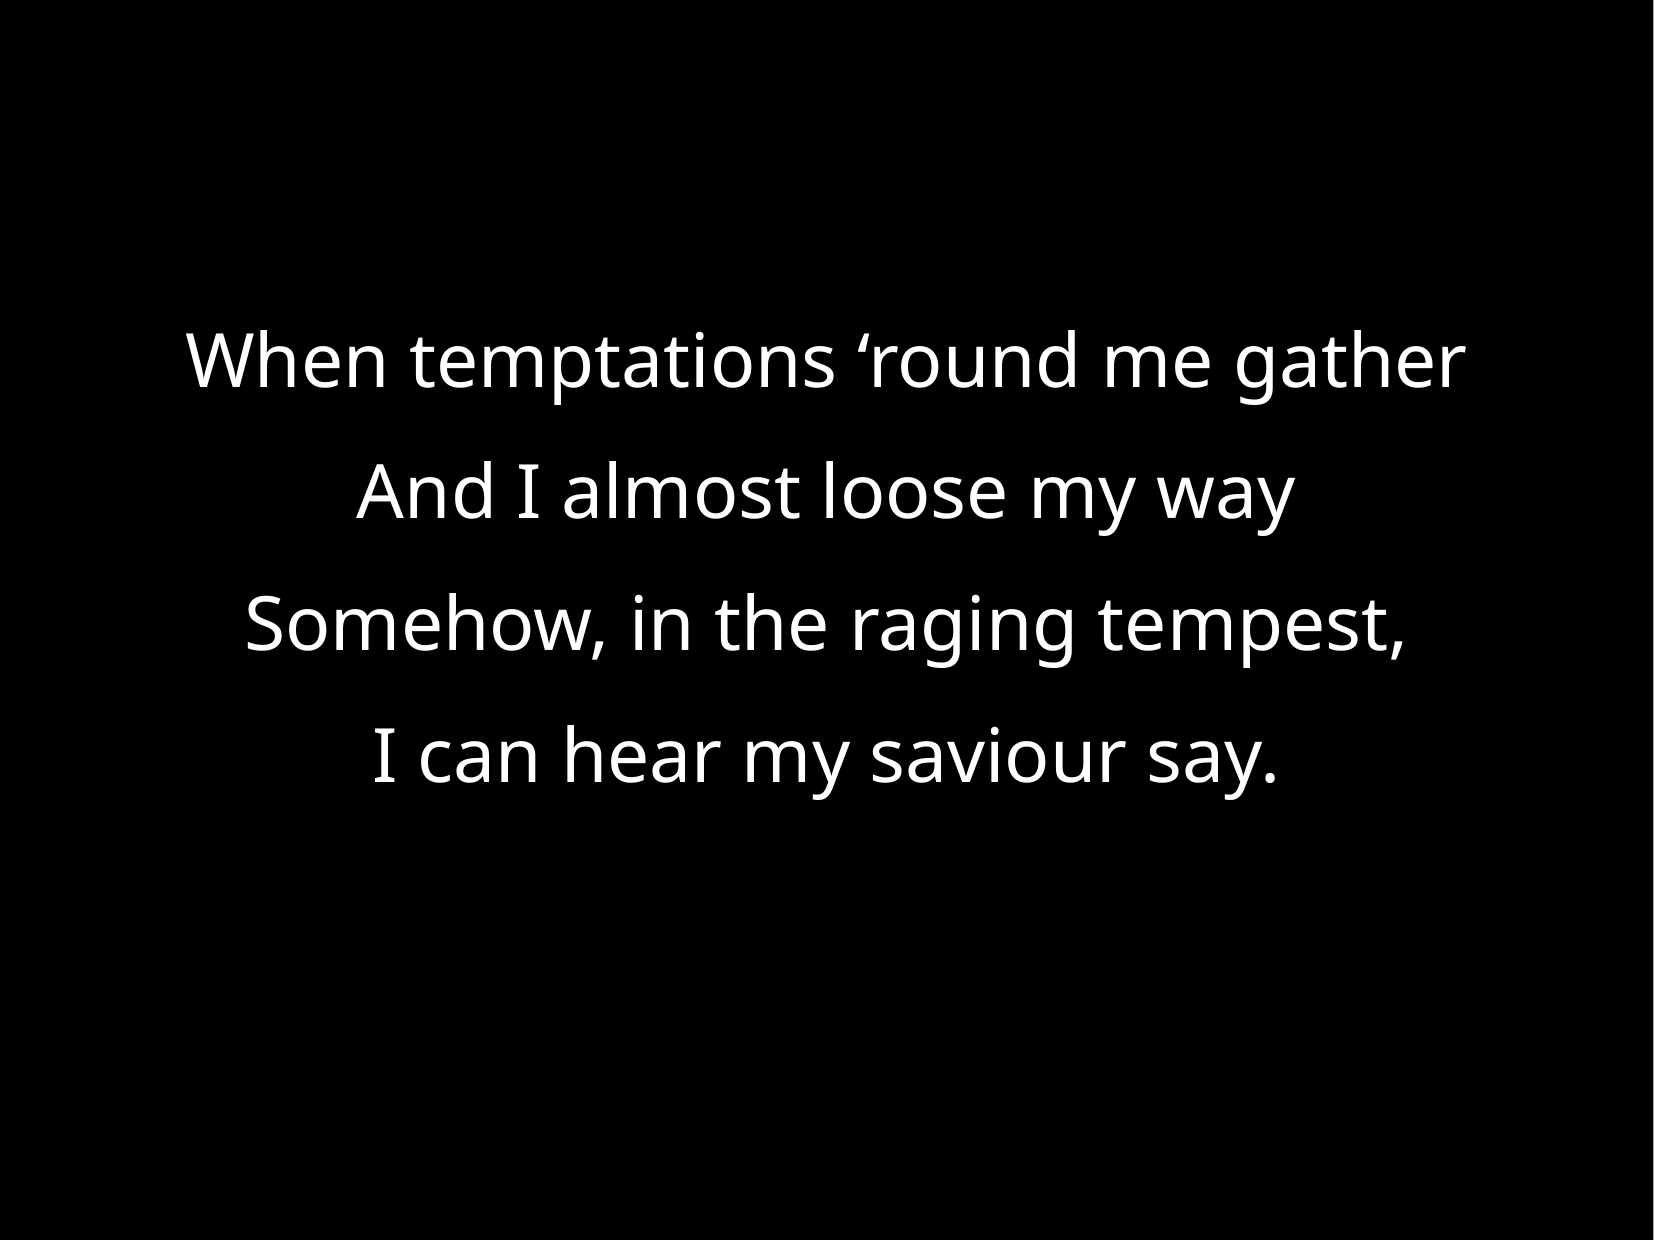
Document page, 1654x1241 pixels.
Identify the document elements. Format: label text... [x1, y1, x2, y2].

list When temptations ‘round me gather And I almost loose my way Somehow, in the raging tempest, I can hear my saviour say. [0, 307, 1654, 1229]
